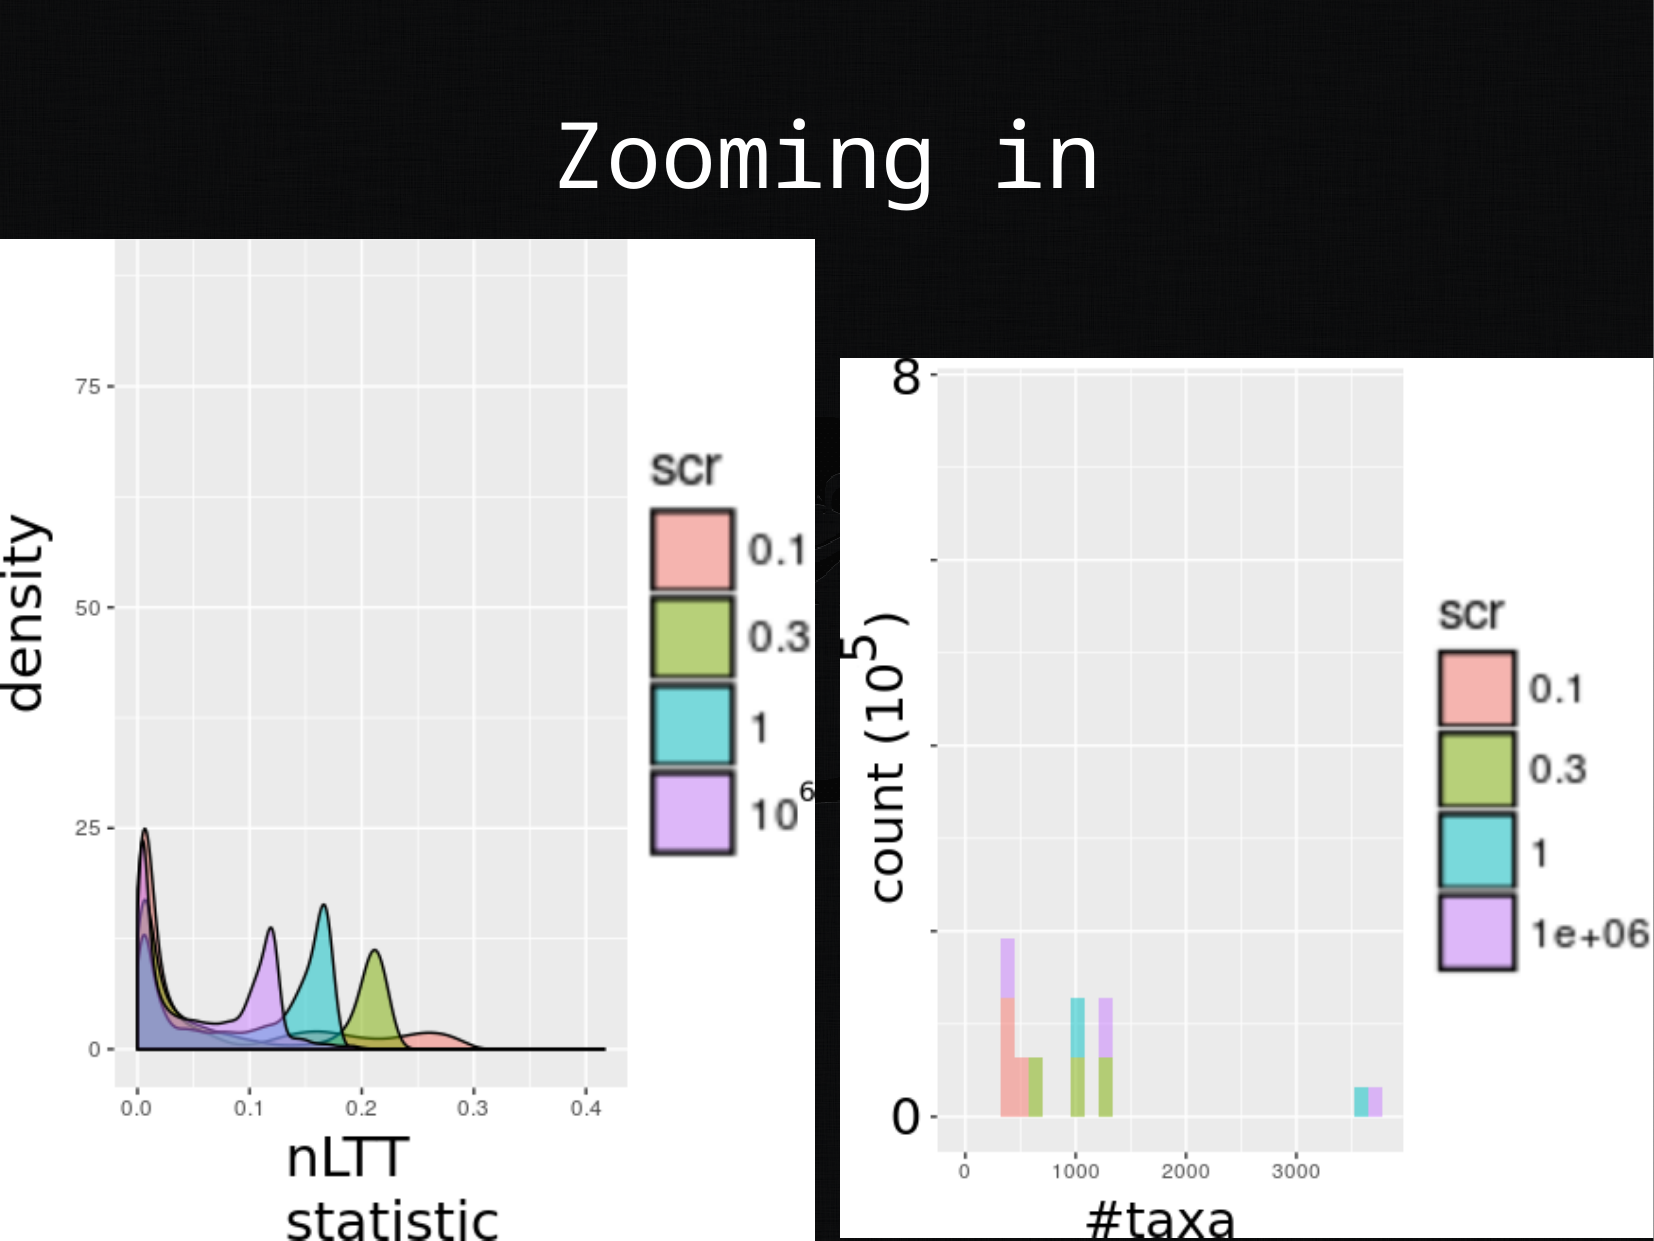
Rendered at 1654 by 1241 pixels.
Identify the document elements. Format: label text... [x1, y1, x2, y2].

title Zooming in [82, 49, 1571, 257]
picture [0, 0, 1654, 1241]
